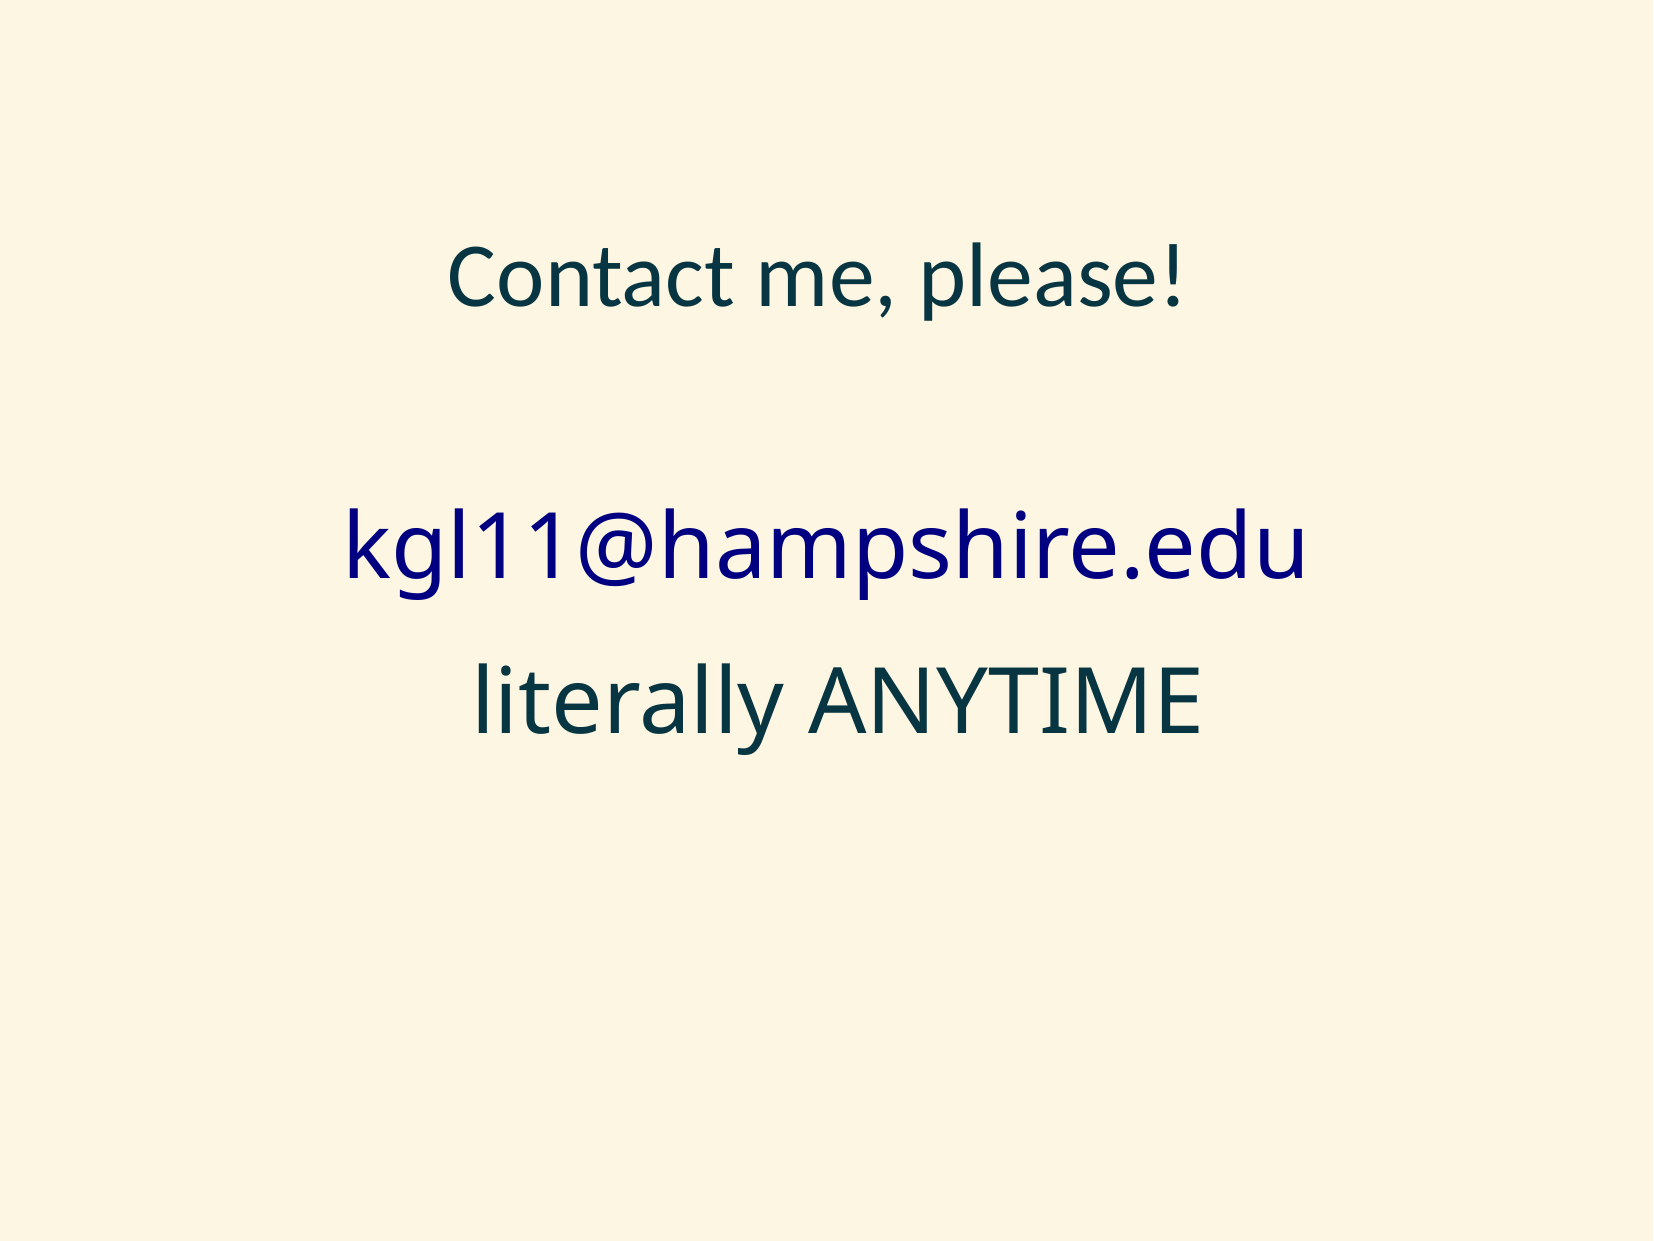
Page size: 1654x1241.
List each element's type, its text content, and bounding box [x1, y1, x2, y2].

title Contact me, please! [75, 180, 1563, 388]
list kgl11@hampshire.edu literally ANYTIME [82, 480, 1571, 871]
